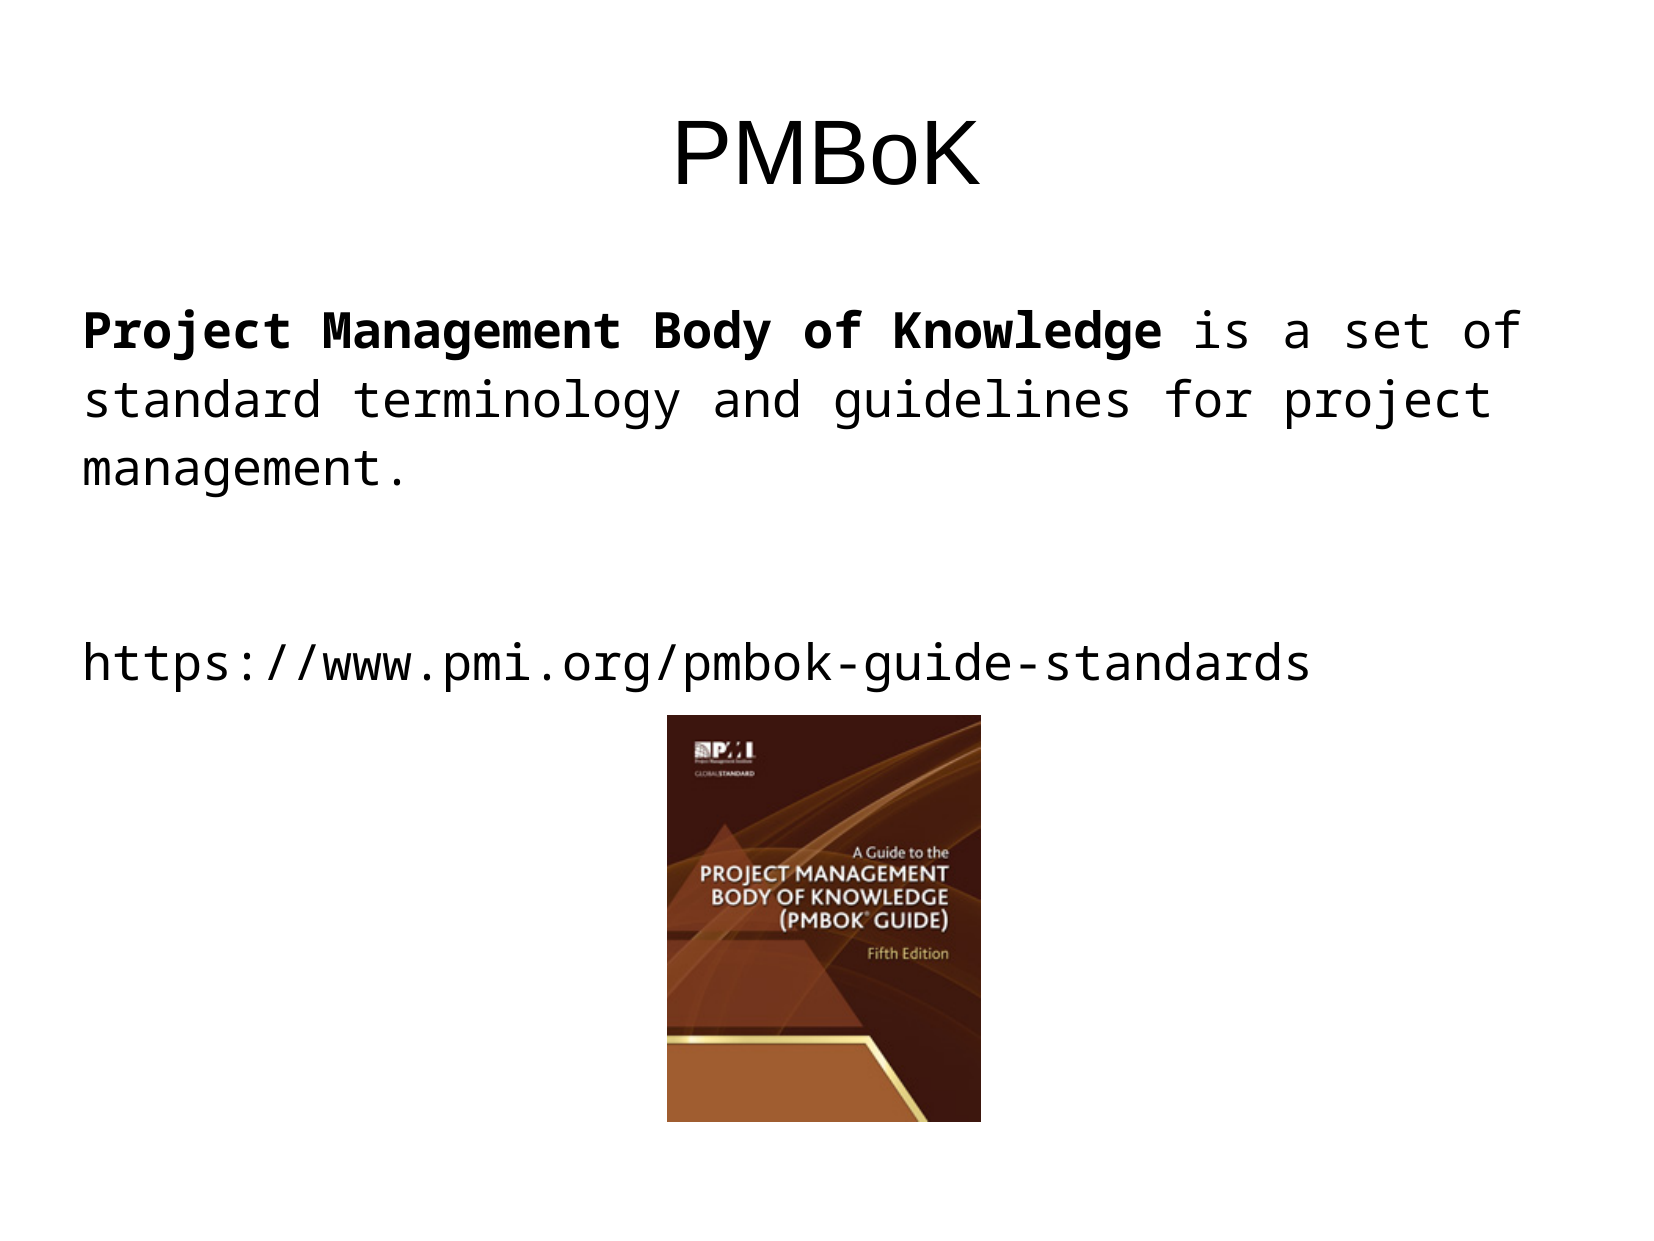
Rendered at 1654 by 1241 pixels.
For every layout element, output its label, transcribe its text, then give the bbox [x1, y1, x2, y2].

list Project Management Body of Knowledge is a set of standard terminology and guidelines for project management. https://www.pmi.org/pmbok-guide-standards [82, 295, 1571, 1099]
title PMBoK [82, 49, 1571, 257]
picture [667, 715, 981, 1123]
